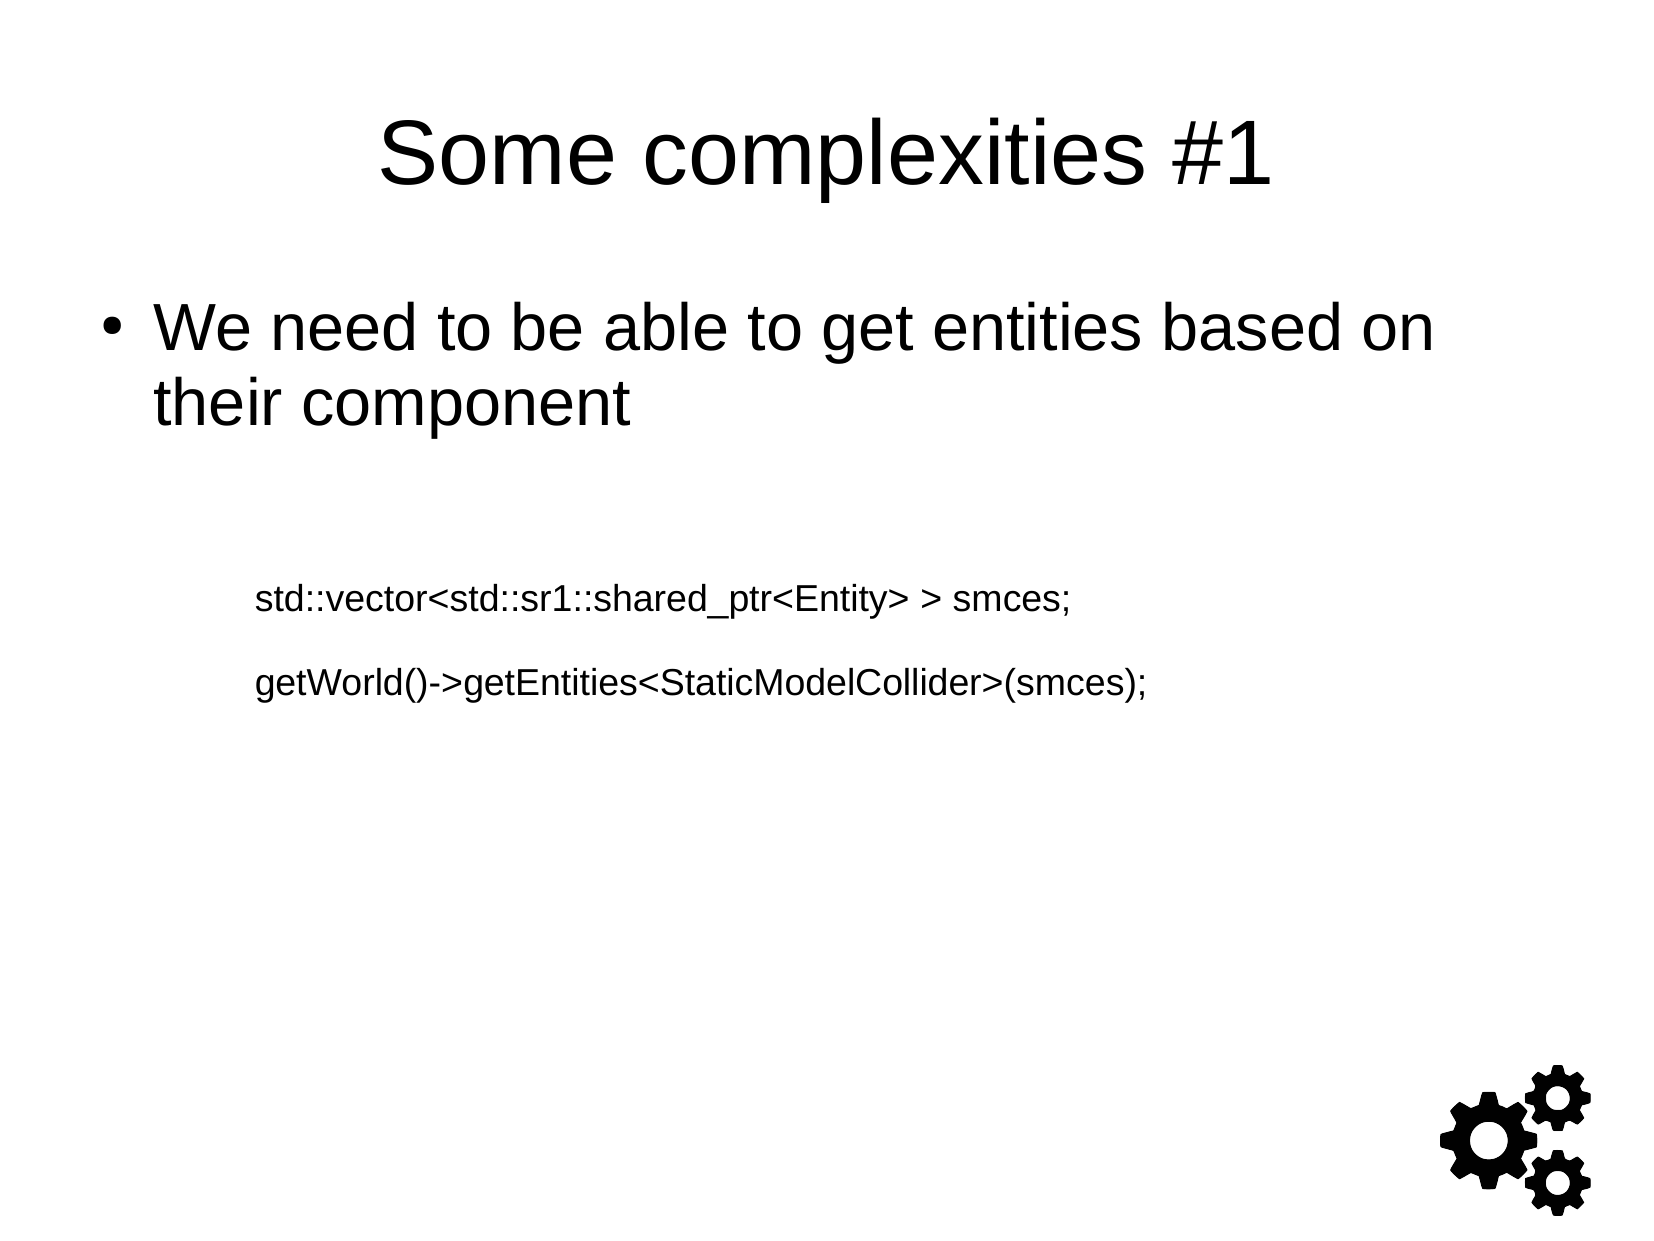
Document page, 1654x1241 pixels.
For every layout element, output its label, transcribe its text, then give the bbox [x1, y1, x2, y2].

text_box std::vector<std::sr1::shared_ptr<Entity> > smces; getWorld()->getEntities<StaticModelCollider>(smces); [240, 570, 1441, 886]
title Some complexities #1 [82, 49, 1571, 257]
text_box [74, 314, 390, 371]
picture [1440, 1065, 1591, 1216]
list We need to be able to get entities based on their component [82, 290, 1571, 1010]
